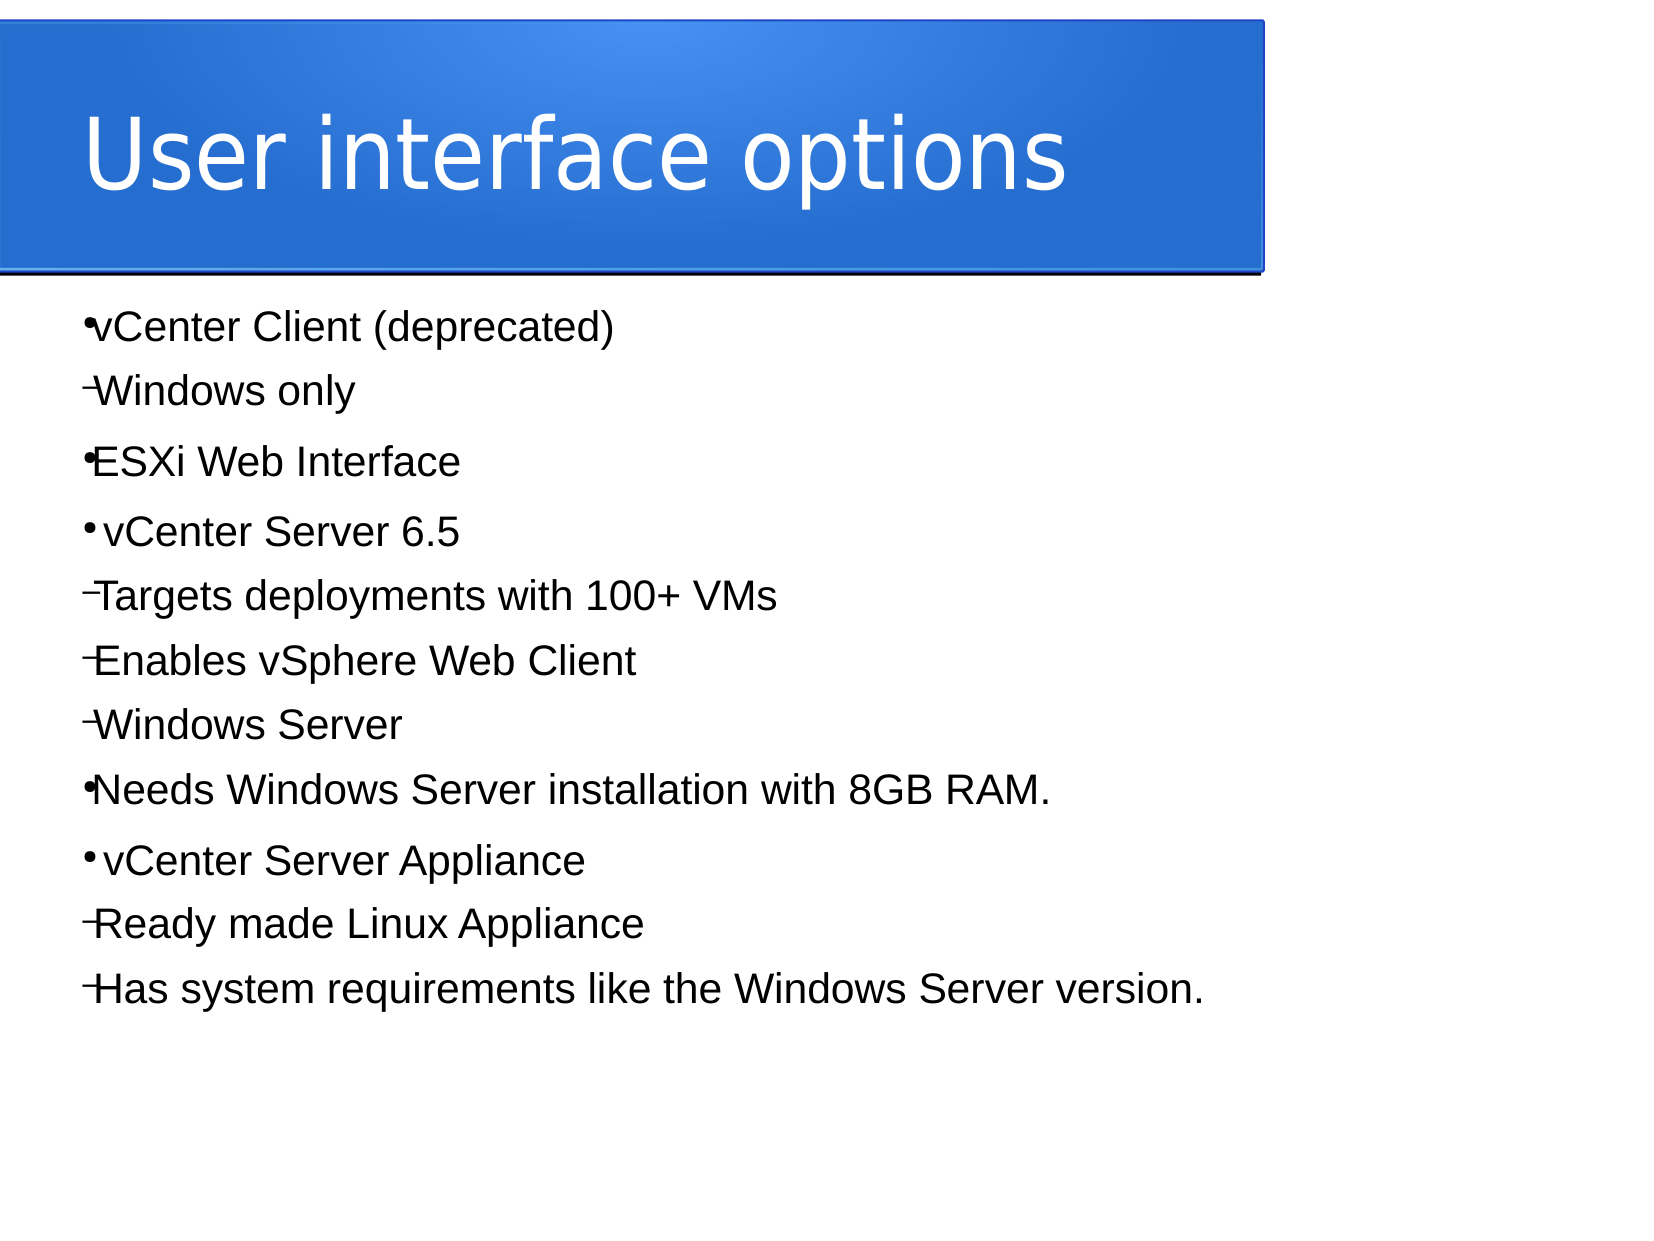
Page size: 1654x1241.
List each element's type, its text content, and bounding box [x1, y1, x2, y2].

title User interface options [82, 47, 1235, 252]
list vCenter Client (deprecated) Windows only ESXi Web Interface vCenter Server 6.5 Targets deployments with 100+ VMs Enables vSphere Web Client Windows Server Needs Windows Server installation with 8GB RAM. vCenter Server Appliance Ready made Linux Appliance Has system requirements like the Windows Server version. [82, 299, 1571, 1019]
